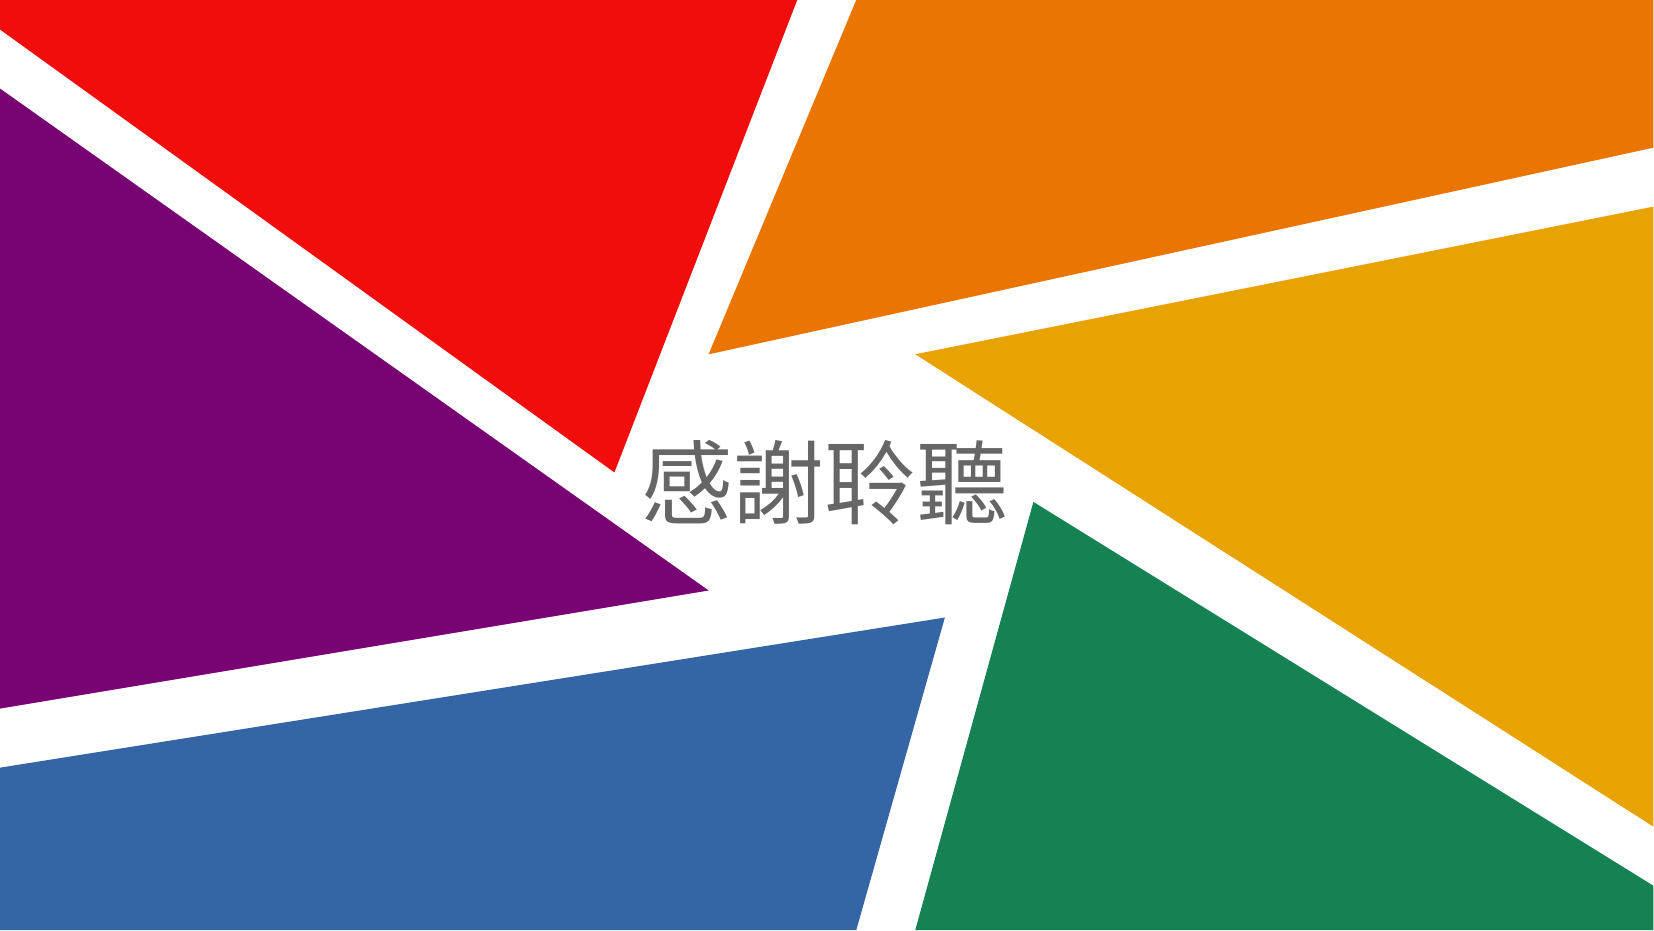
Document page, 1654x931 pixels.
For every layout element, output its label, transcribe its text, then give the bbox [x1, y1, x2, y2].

subtitle 感謝聆聽 [614, 333, 1035, 638]
